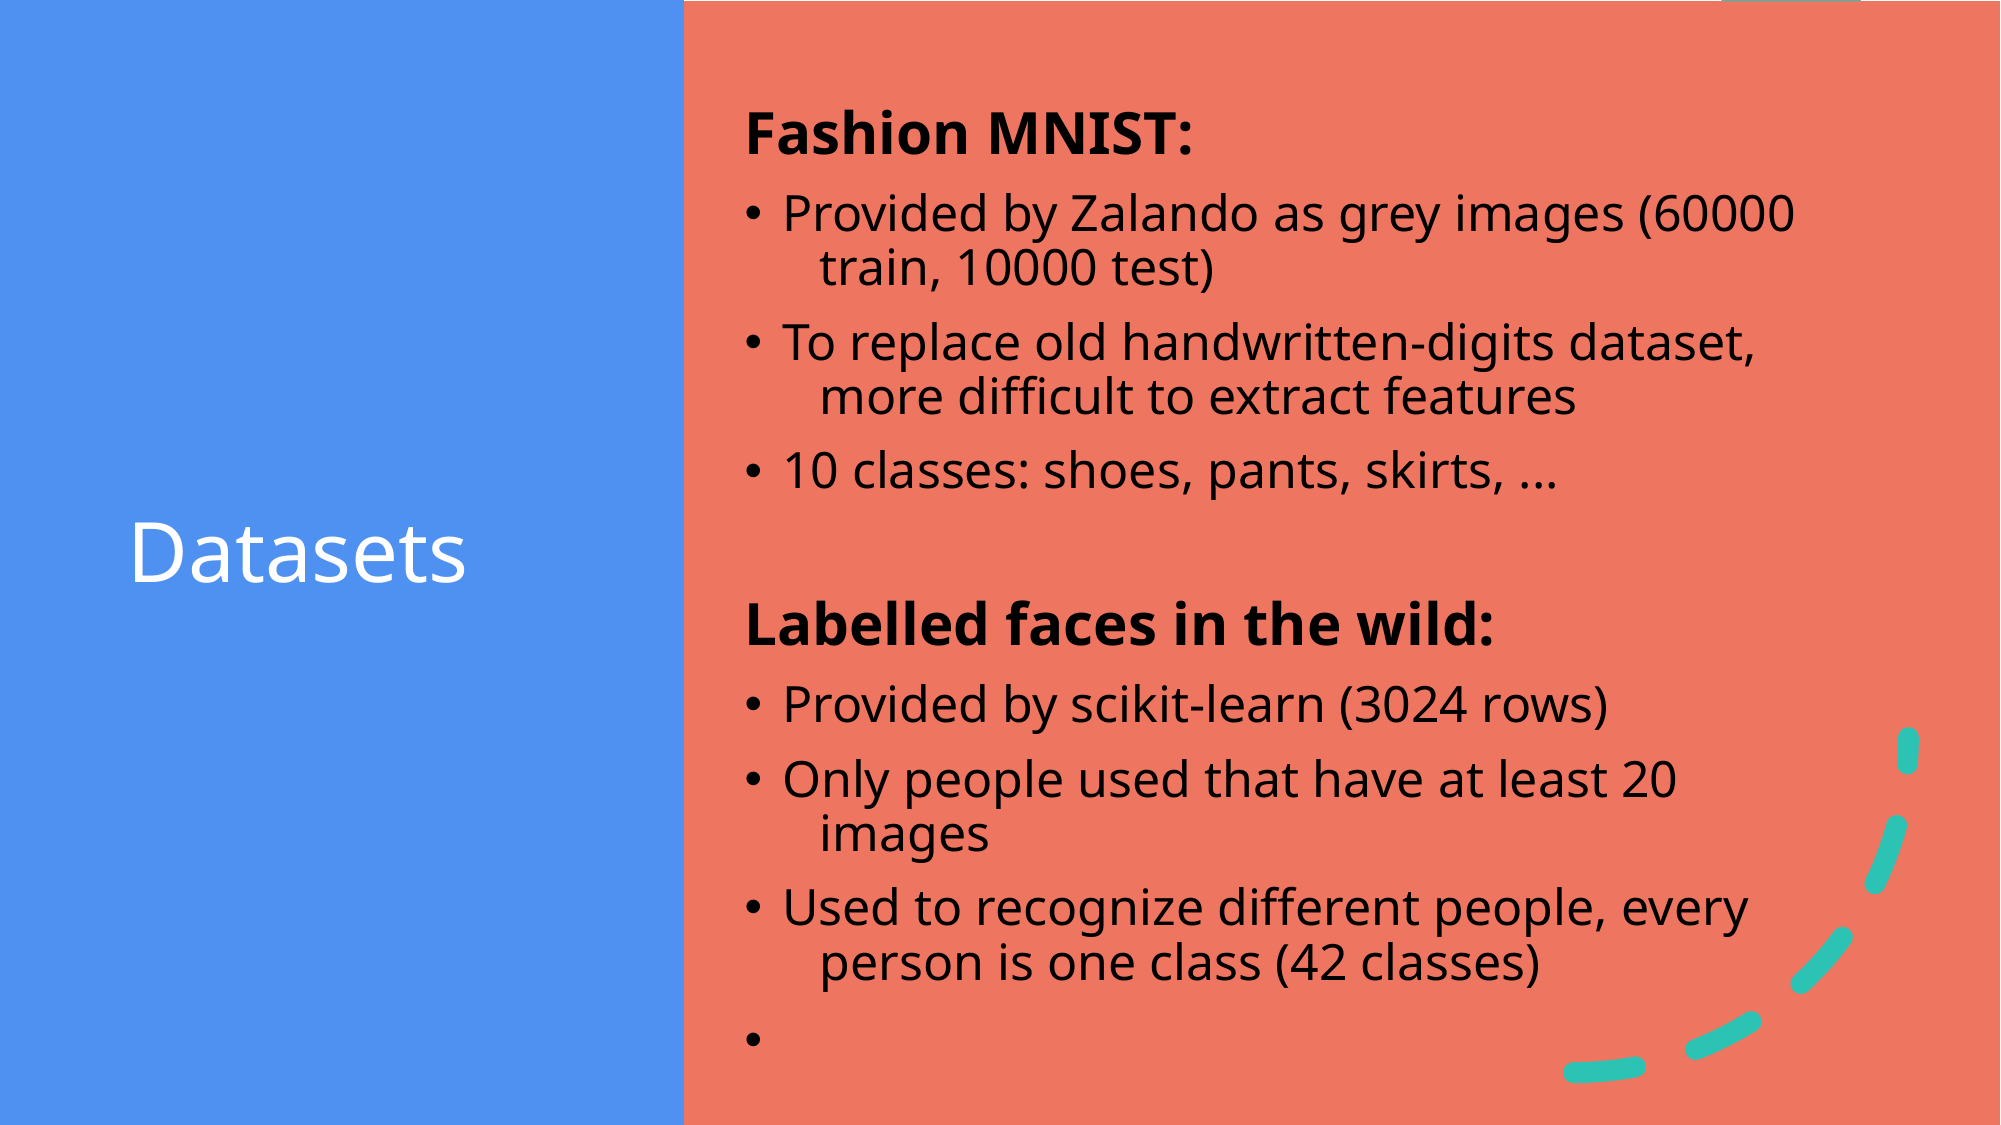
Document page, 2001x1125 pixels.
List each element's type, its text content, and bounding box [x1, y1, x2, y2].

list Fashion MNIST: Provided by Zalando as grey images (60000 train, 10000 test) To replace old handwritten-digits dataset, more difficult to extract features 10 classes: shoes, pants, skirts, ... Labelled faces in the wild: Provided by scikit-learn (3024 rows) Only people used that have at least 20 images Used to recognize different people, every person is one class (42 classes) [729, 97, 1863, 1014]
title Datasets [112, 97, 638, 1014]
text_box [0, 0, 2000, 1125]
